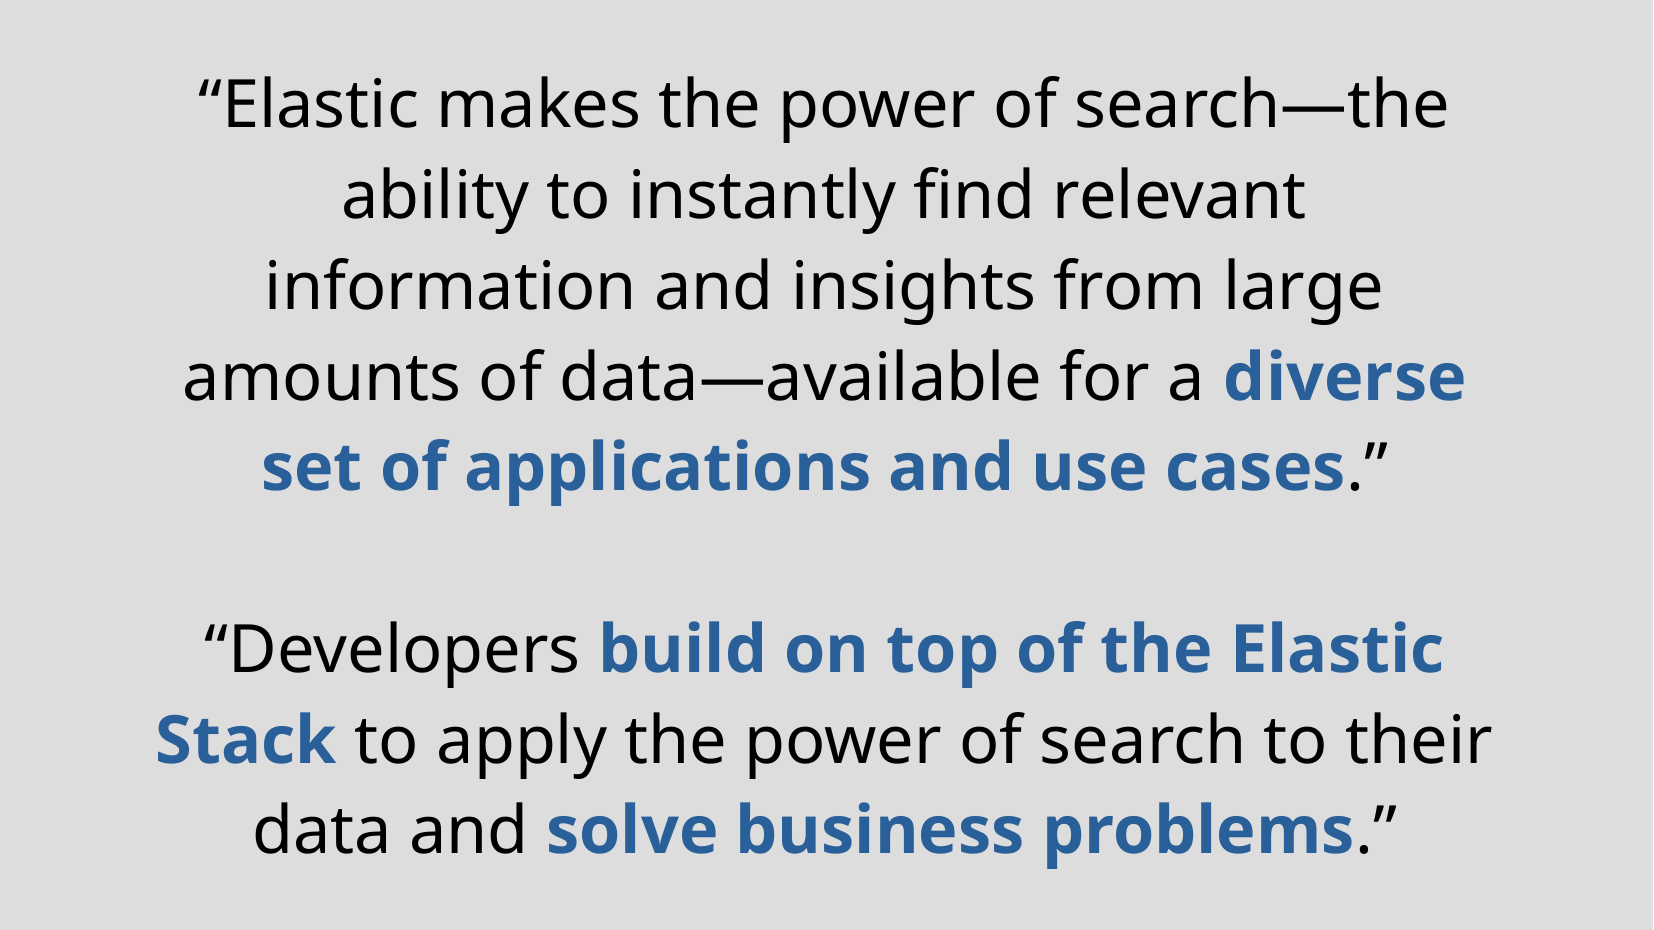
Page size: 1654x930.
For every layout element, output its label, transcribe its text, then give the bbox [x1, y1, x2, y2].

subtitle “Elastic makes the power of search—the ability to instantly find relevant information and insights from large amounts of data—available for a diverse set of applications and use cases.” “Developers build on top of the Elastic Stack to apply the power of search to their data and solve business problems.” [150, 0, 1501, 930]
